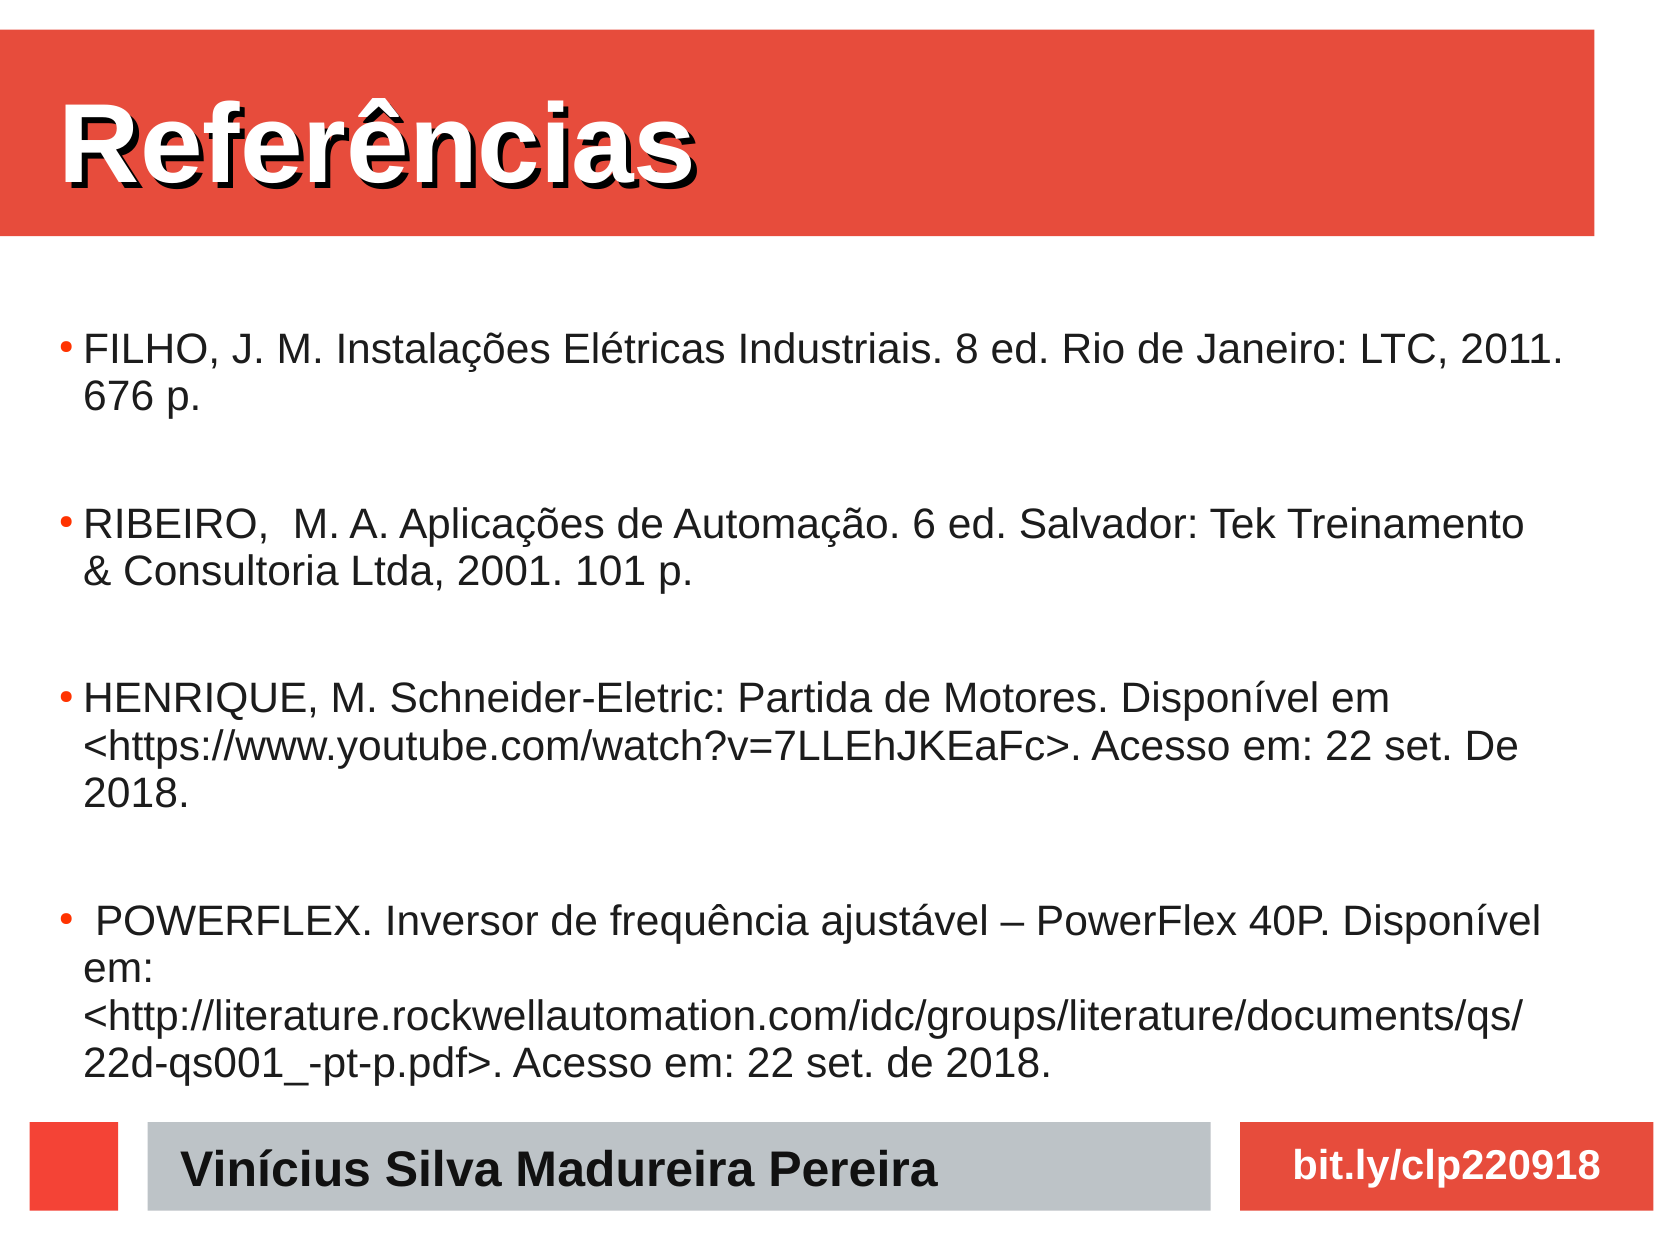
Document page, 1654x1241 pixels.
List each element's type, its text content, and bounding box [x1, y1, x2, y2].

list FILHO, J. M. Instalações Elétricas Industriais. 8 ed. Rio de Janeiro: LTC, 2011. 676 p. RIBEIRO, M. A. Aplicações de Automação. 6 ed. Salvador: Tek Treinamento & Consultoria Ltda, 2001. 101 p. HENRIQUE, M. Schneider-Eletric: Partida de Motores. Disponível em <https://www.youtube.com/watch?v=7LLEhJKEaFc>. Acesso em: 22 set. De 2018. POWERFLEX. Inversor de frequência ajustável – PowerFlex 40P. Disponível em: <http://literature.rockwellautomation.com/idc/groups/literature/documents/qs/22d-qs001_-pt-p.pdf>. Acesso em: 22 set. de 2018. [59, 324, 1565, 1093]
text_box bit.ly/clp220918 [1228, 1133, 1654, 1205]
text_box Vinícius Silva Madureira Pereira [165, 1133, 1170, 1205]
title Referências [59, 59, 1595, 207]
